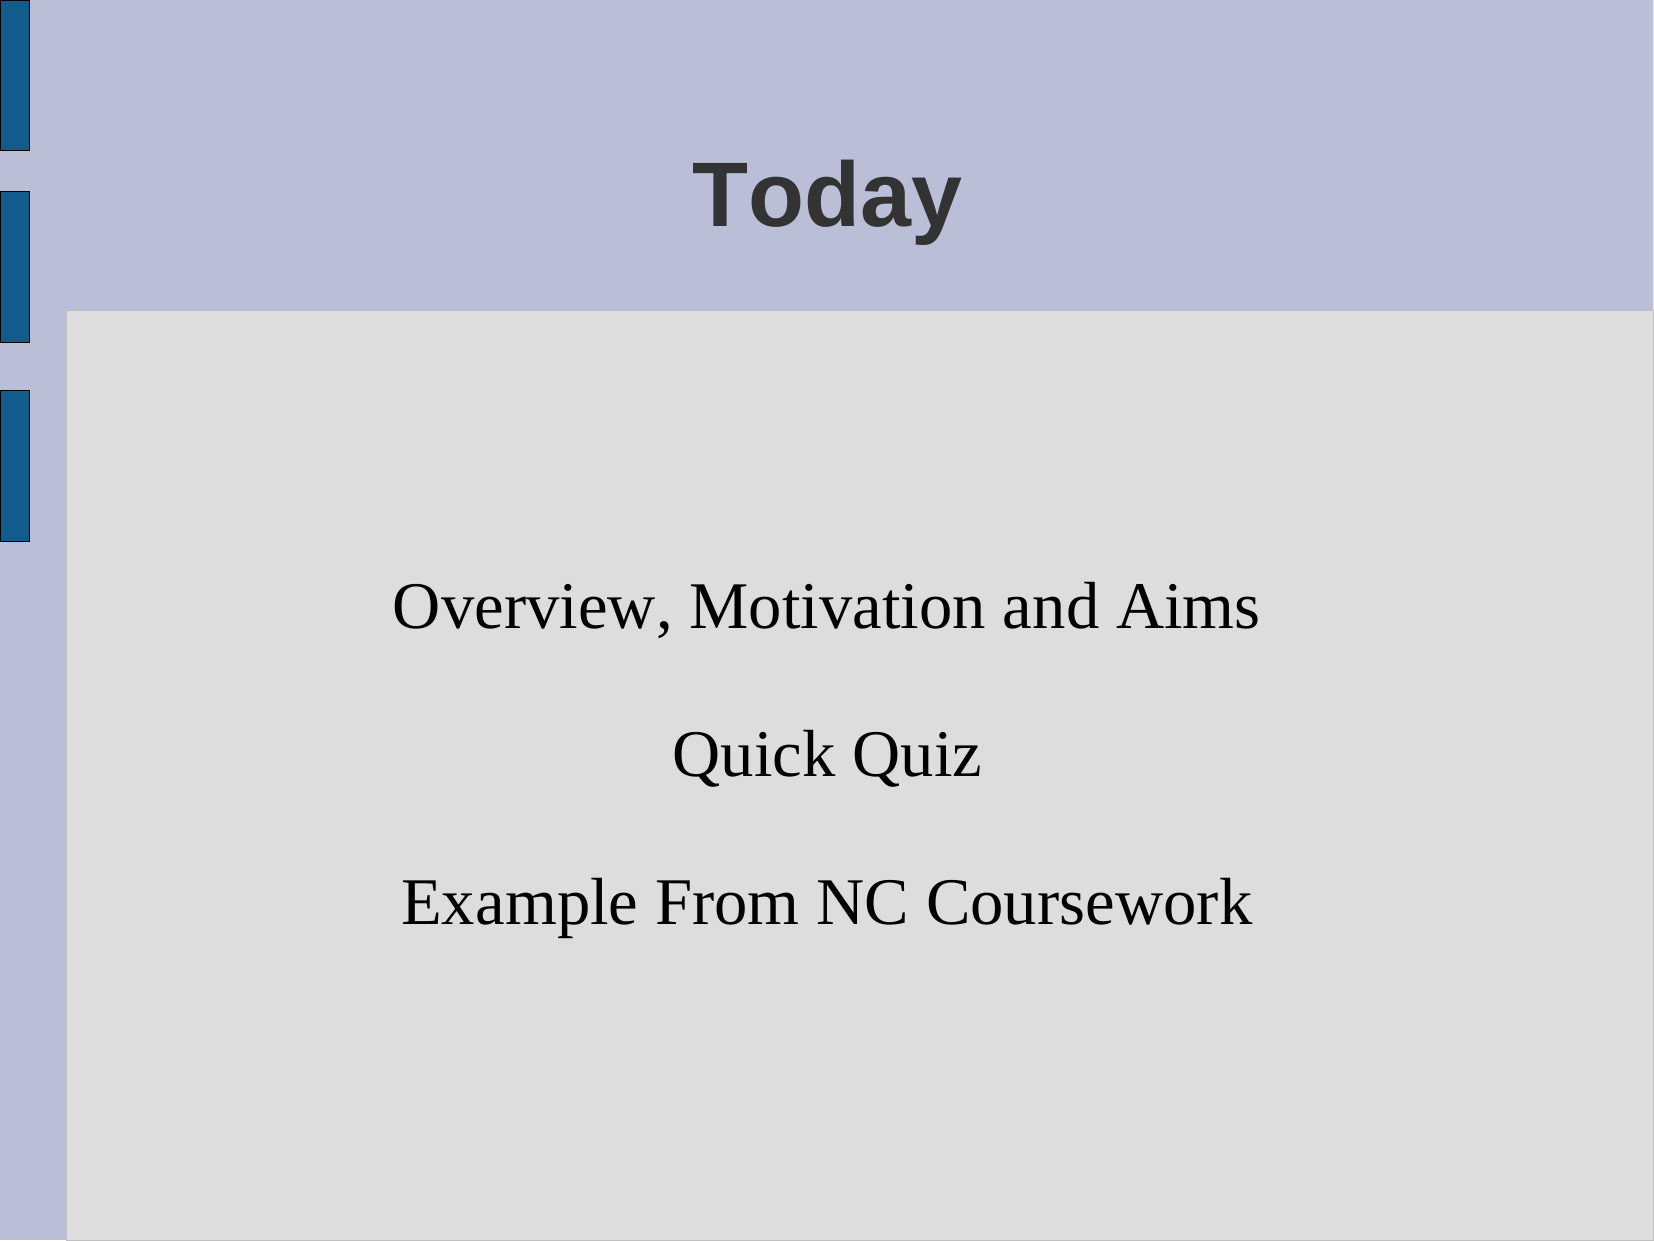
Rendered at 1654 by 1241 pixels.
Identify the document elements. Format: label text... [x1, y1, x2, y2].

title Today [121, 98, 1534, 291]
subtitle Overview, Motivation and Aims Quick Quiz Example From NC Coursework [121, 352, 1534, 1156]
